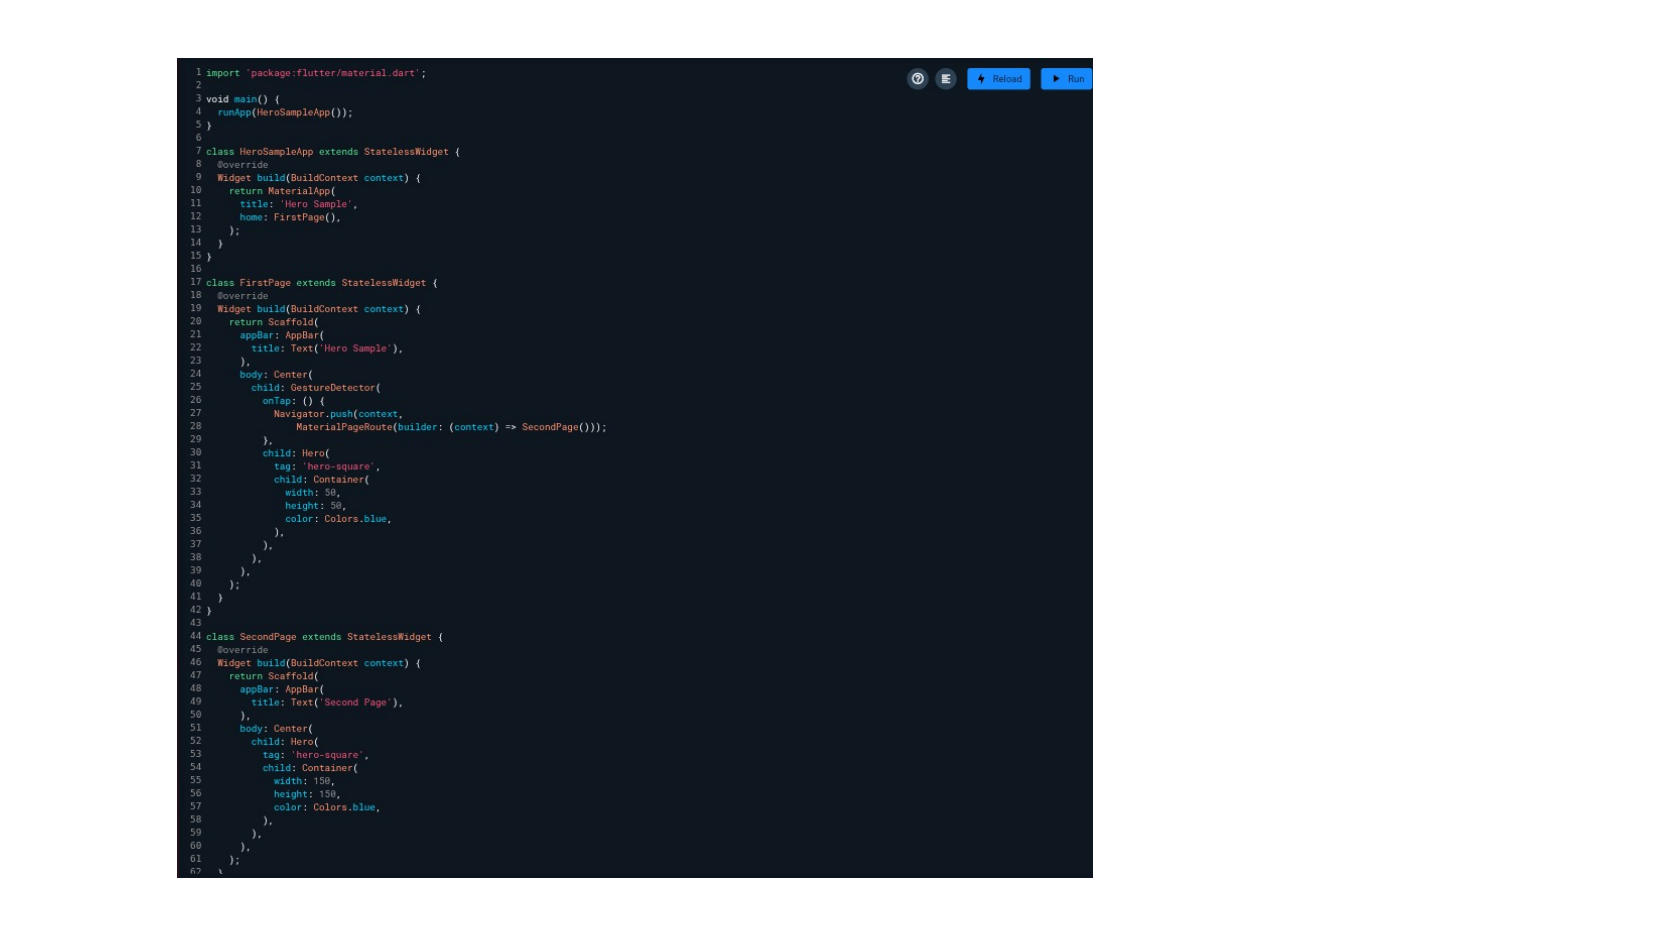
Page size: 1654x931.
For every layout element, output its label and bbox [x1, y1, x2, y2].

picture [177, 58, 1093, 878]
